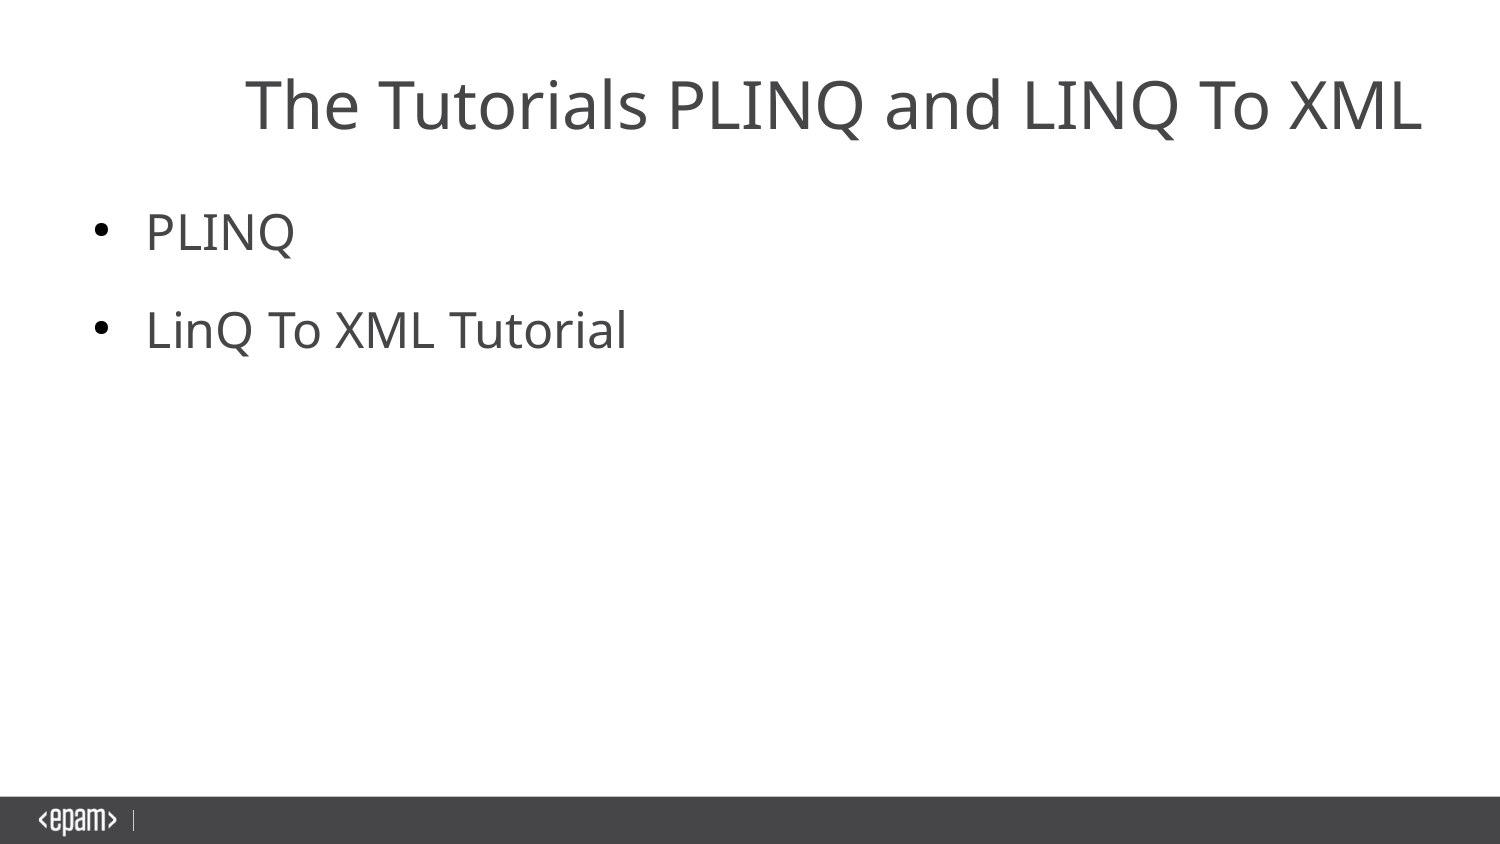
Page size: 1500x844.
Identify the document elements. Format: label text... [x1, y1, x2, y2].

picture [38, 808, 117, 837]
title The Tutorials PLINQ and LINQ To XML [75, 33, 1425, 175]
list PLINQ LinQ To XML Tutorial [75, 197, 1425, 755]
